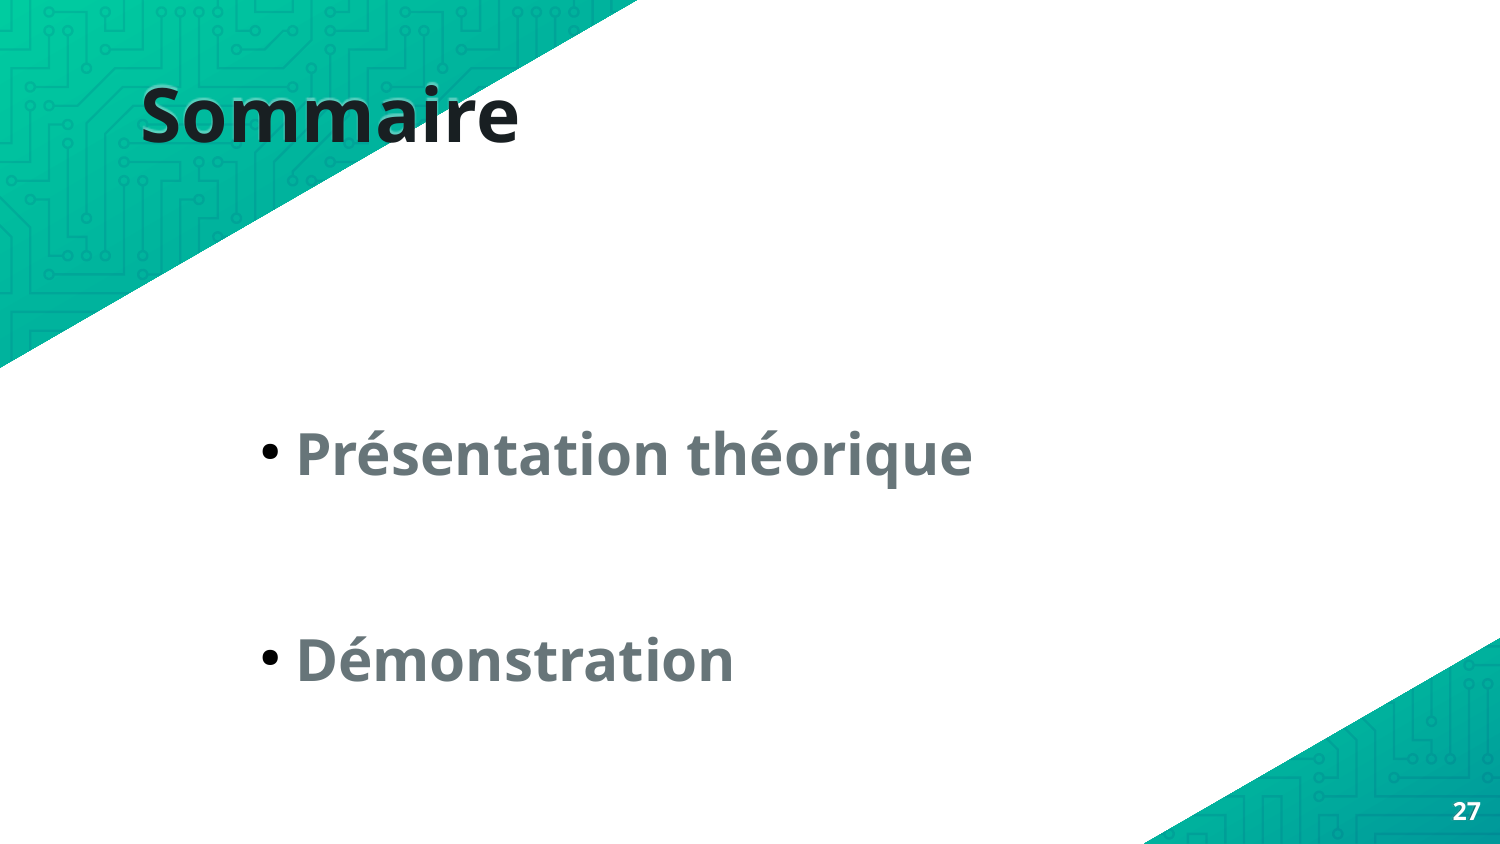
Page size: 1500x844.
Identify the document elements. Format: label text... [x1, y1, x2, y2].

list Présentation théorique Démonstration [259, 401, 1371, 659]
title Sommaire [140, 78, 1360, 160]
slide_number <number> [1391, 779, 1482, 844]
